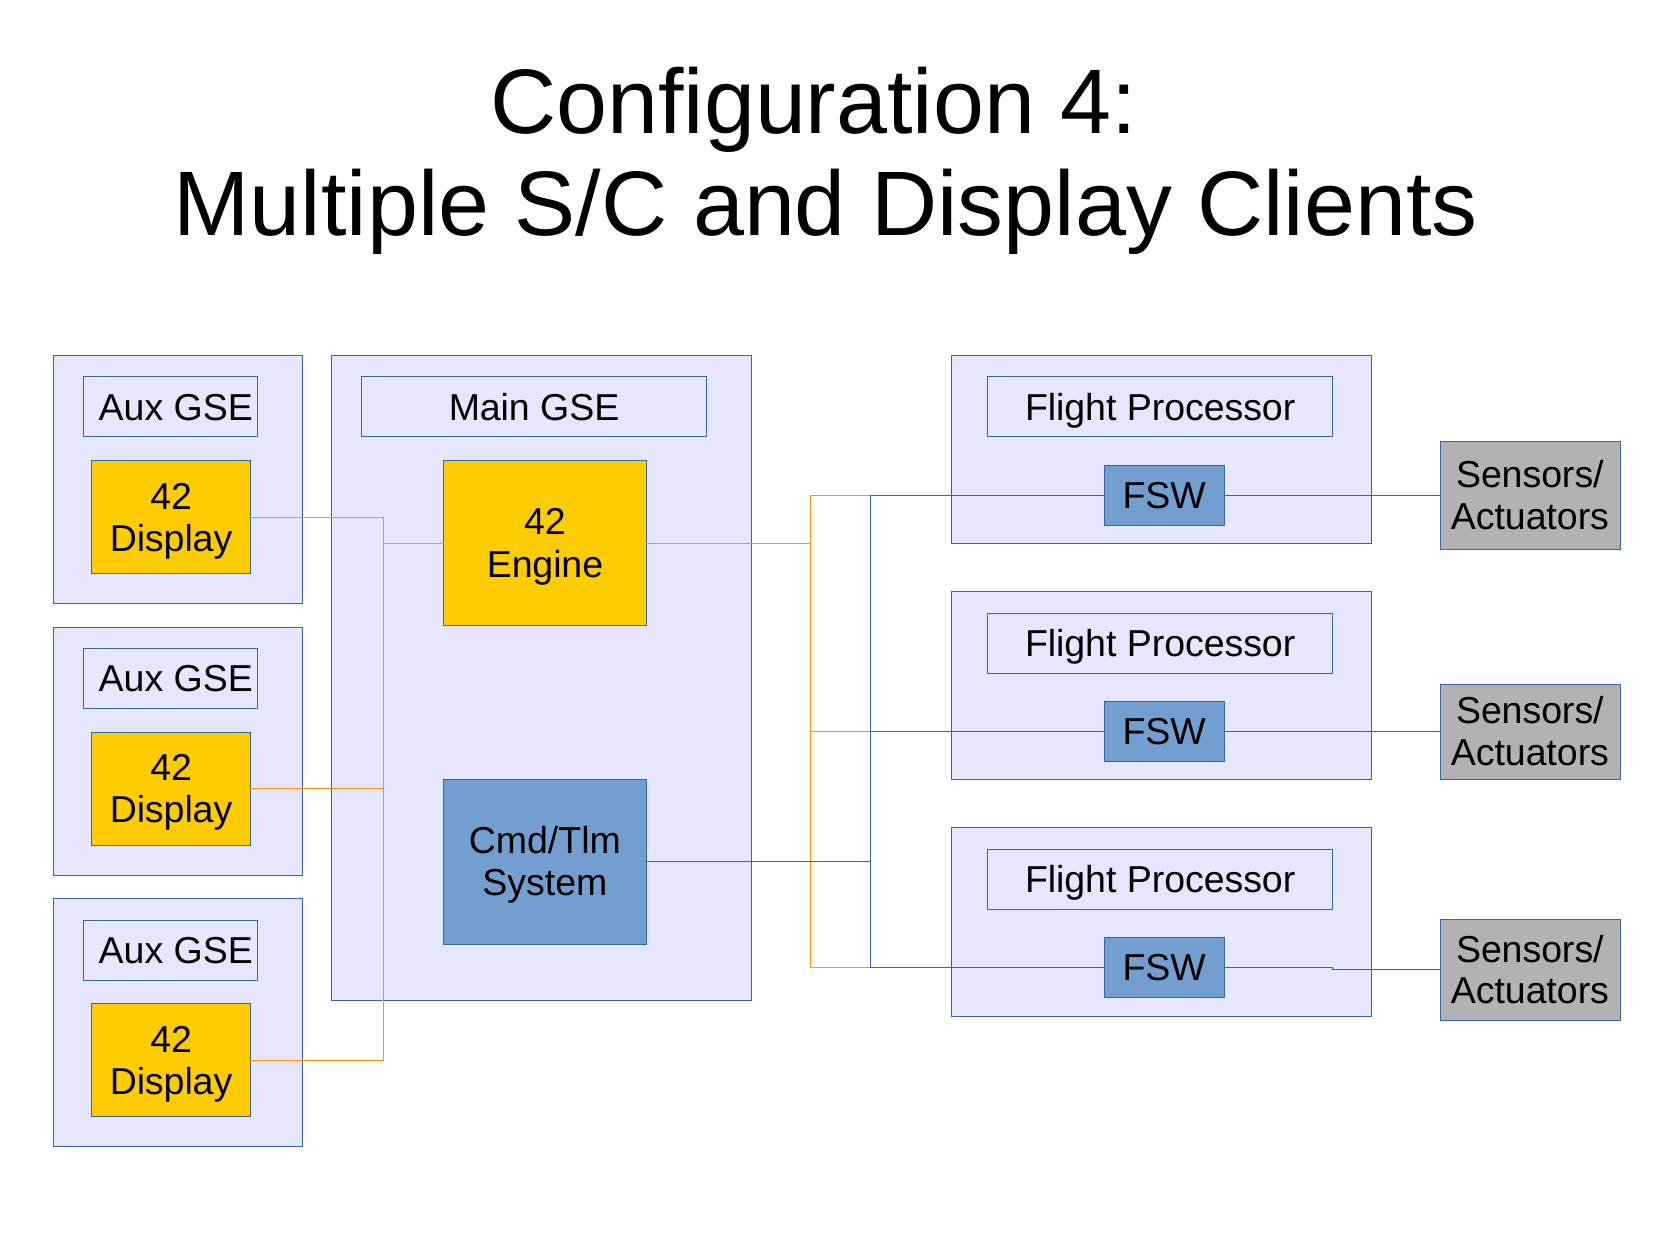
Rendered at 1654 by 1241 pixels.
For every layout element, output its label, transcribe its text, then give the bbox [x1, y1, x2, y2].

text_box [951, 827, 1372, 969]
text_box Flight Processor [987, 376, 1333, 437]
text_box [384, 544, 752, 1001]
text_box FSW [1104, 701, 1225, 762]
text_box FSW [1104, 465, 1225, 526]
text_box 42 Engine [443, 460, 647, 626]
title Configuration 4: Multiple S/C and Display Clients [82, 49, 1571, 257]
text_box 42 Display [91, 460, 251, 574]
text_box Aux GSE [83, 376, 258, 437]
text_box Sensors/ Actuators [1440, 684, 1621, 780]
text_box Cmd/Tlm System [443, 779, 647, 945]
text_box [53, 898, 303, 1147]
text_box [331, 355, 752, 543]
text_box [951, 355, 1372, 495]
text_box Main GSE [361, 376, 707, 437]
text_box Sensors/ Actuators [1440, 441, 1621, 550]
text_box [53, 355, 303, 604]
text_box Aux GSE [83, 920, 258, 981]
text_box 42 Display [91, 1003, 251, 1117]
text_box Aux GSE [83, 648, 258, 709]
text_box [951, 968, 1372, 1017]
text_box Flight Processor [987, 849, 1333, 910]
text_box FSW [1104, 937, 1225, 998]
text_box [53, 627, 303, 876]
text_box Flight Processor [987, 613, 1333, 674]
text_box [331, 518, 383, 788]
text_box [951, 732, 1372, 780]
text_box [951, 496, 1372, 544]
text_box [951, 591, 1372, 731]
text_box [331, 789, 383, 1001]
text_box Sensors/ Actuators [1440, 919, 1621, 1021]
text_box 42 Display [91, 732, 251, 846]
